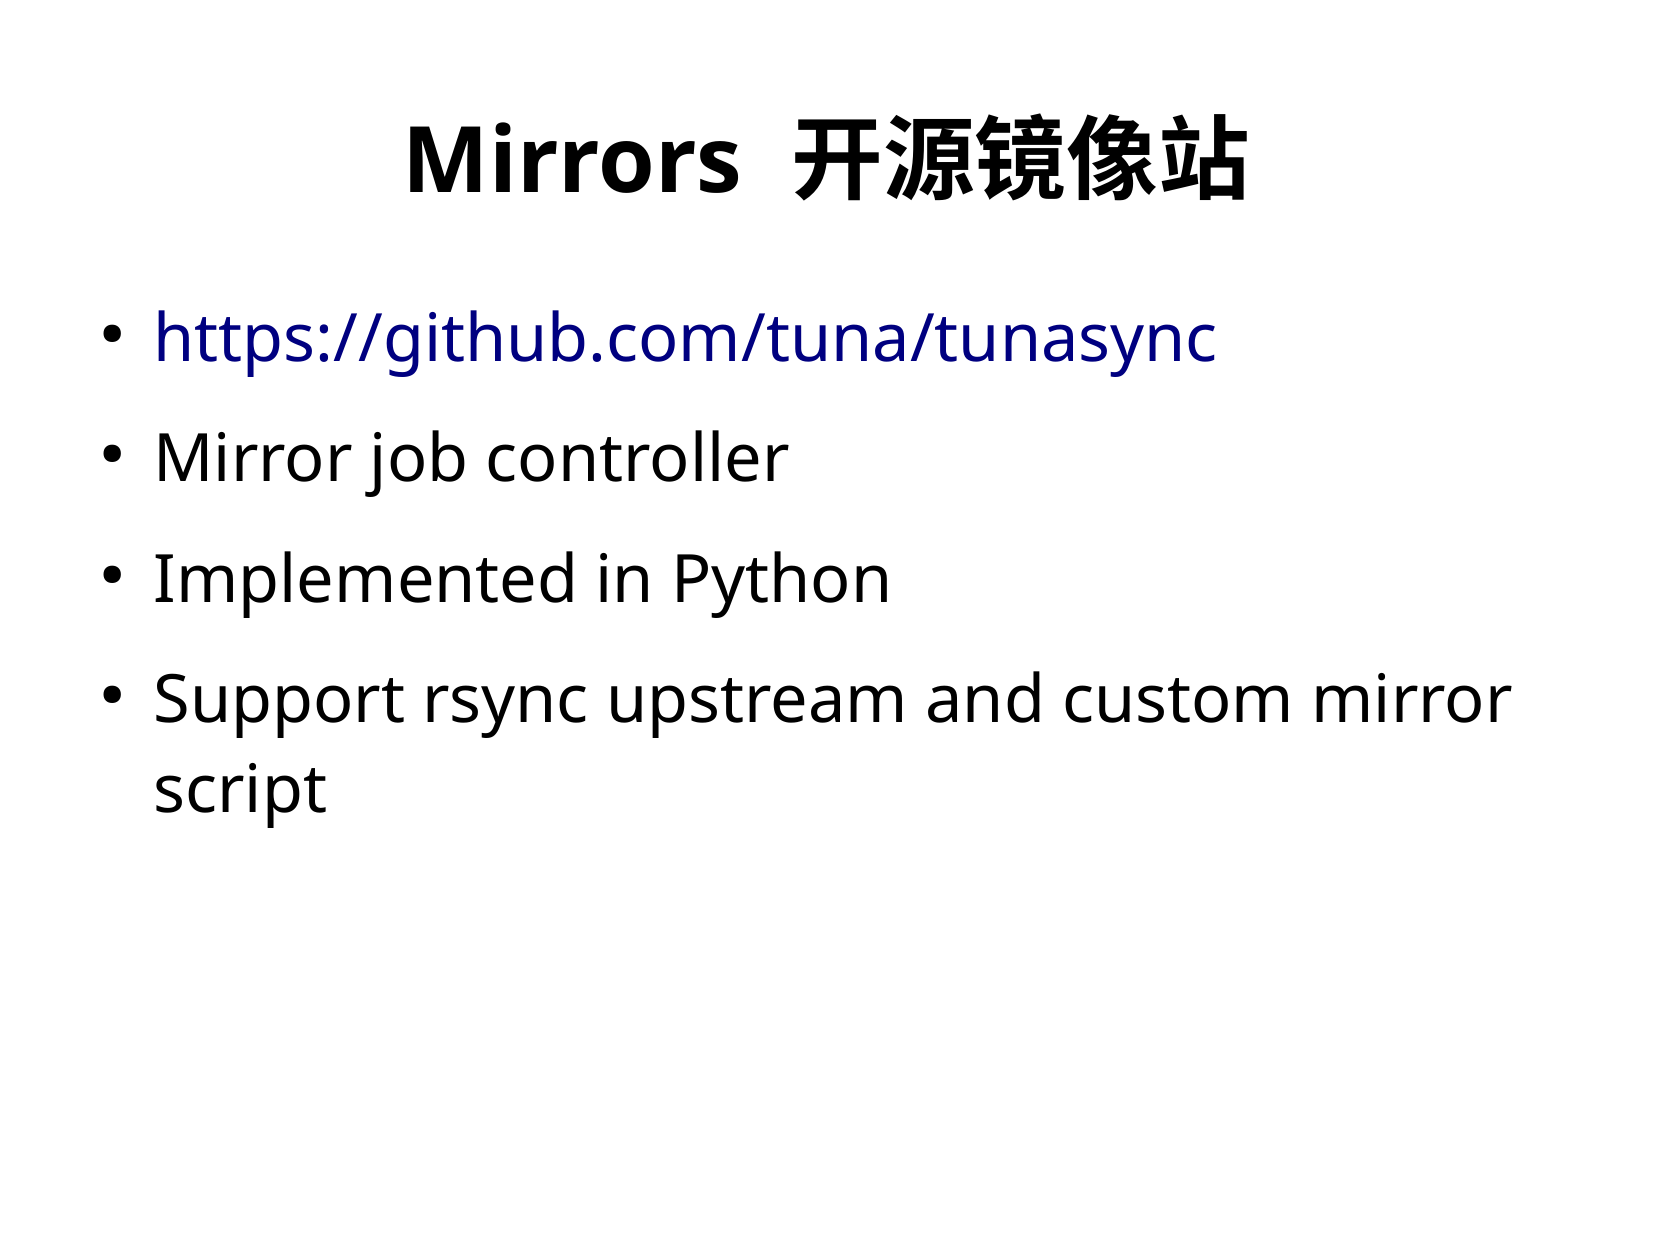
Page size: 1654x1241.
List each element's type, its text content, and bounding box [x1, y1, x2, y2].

title Mirrors 开源镜像站 [82, 49, 1571, 257]
list https://github.com/tuna/tunasync Mirror job controller Implemented in Python Support rsync upstream and custom mirror script [82, 290, 1571, 1010]
